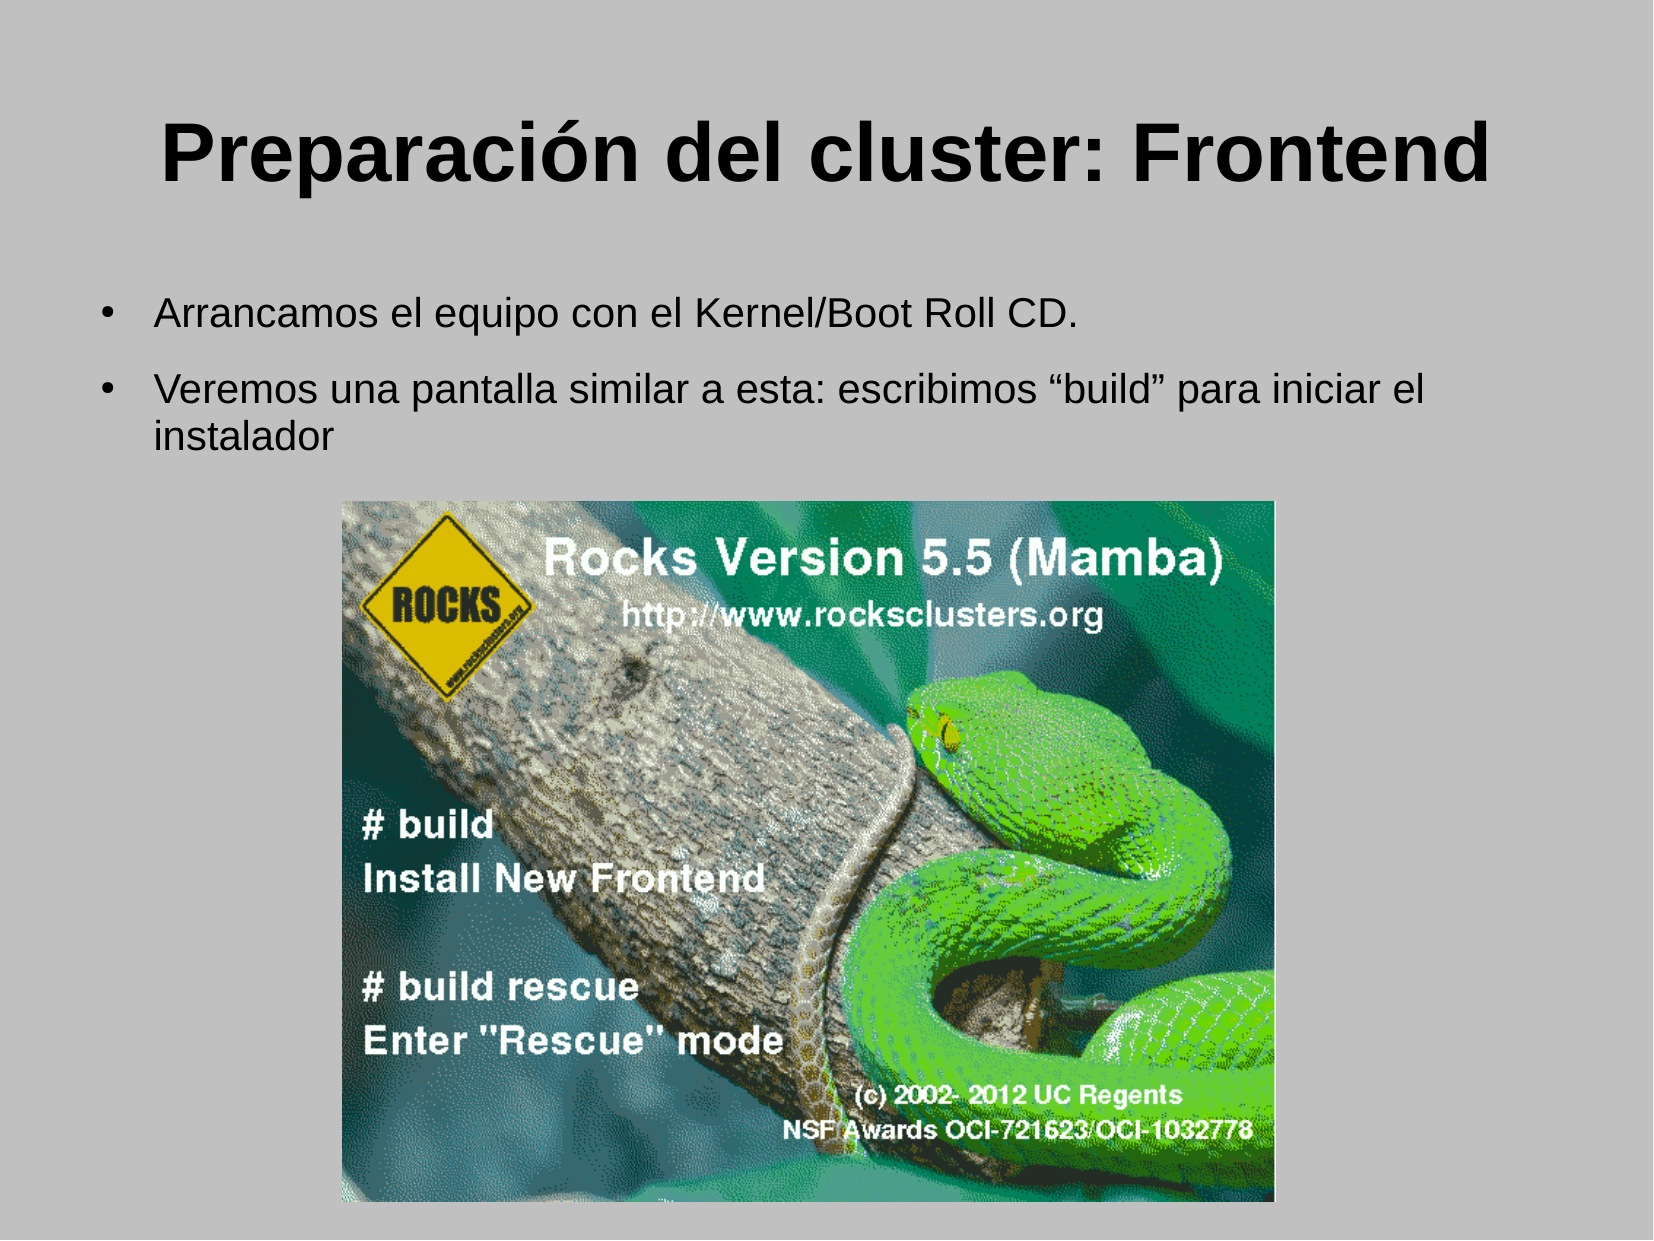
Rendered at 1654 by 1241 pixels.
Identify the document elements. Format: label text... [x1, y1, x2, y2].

title Preparación del cluster: Frontend [82, 49, 1571, 257]
list Arrancamos el equipo con el Kernel/Boot Roll CD. Veremos una pantalla similar a esta: escribimos “build” para iniciar el instalador [82, 290, 1571, 1010]
picture [342, 501, 1276, 1202]
